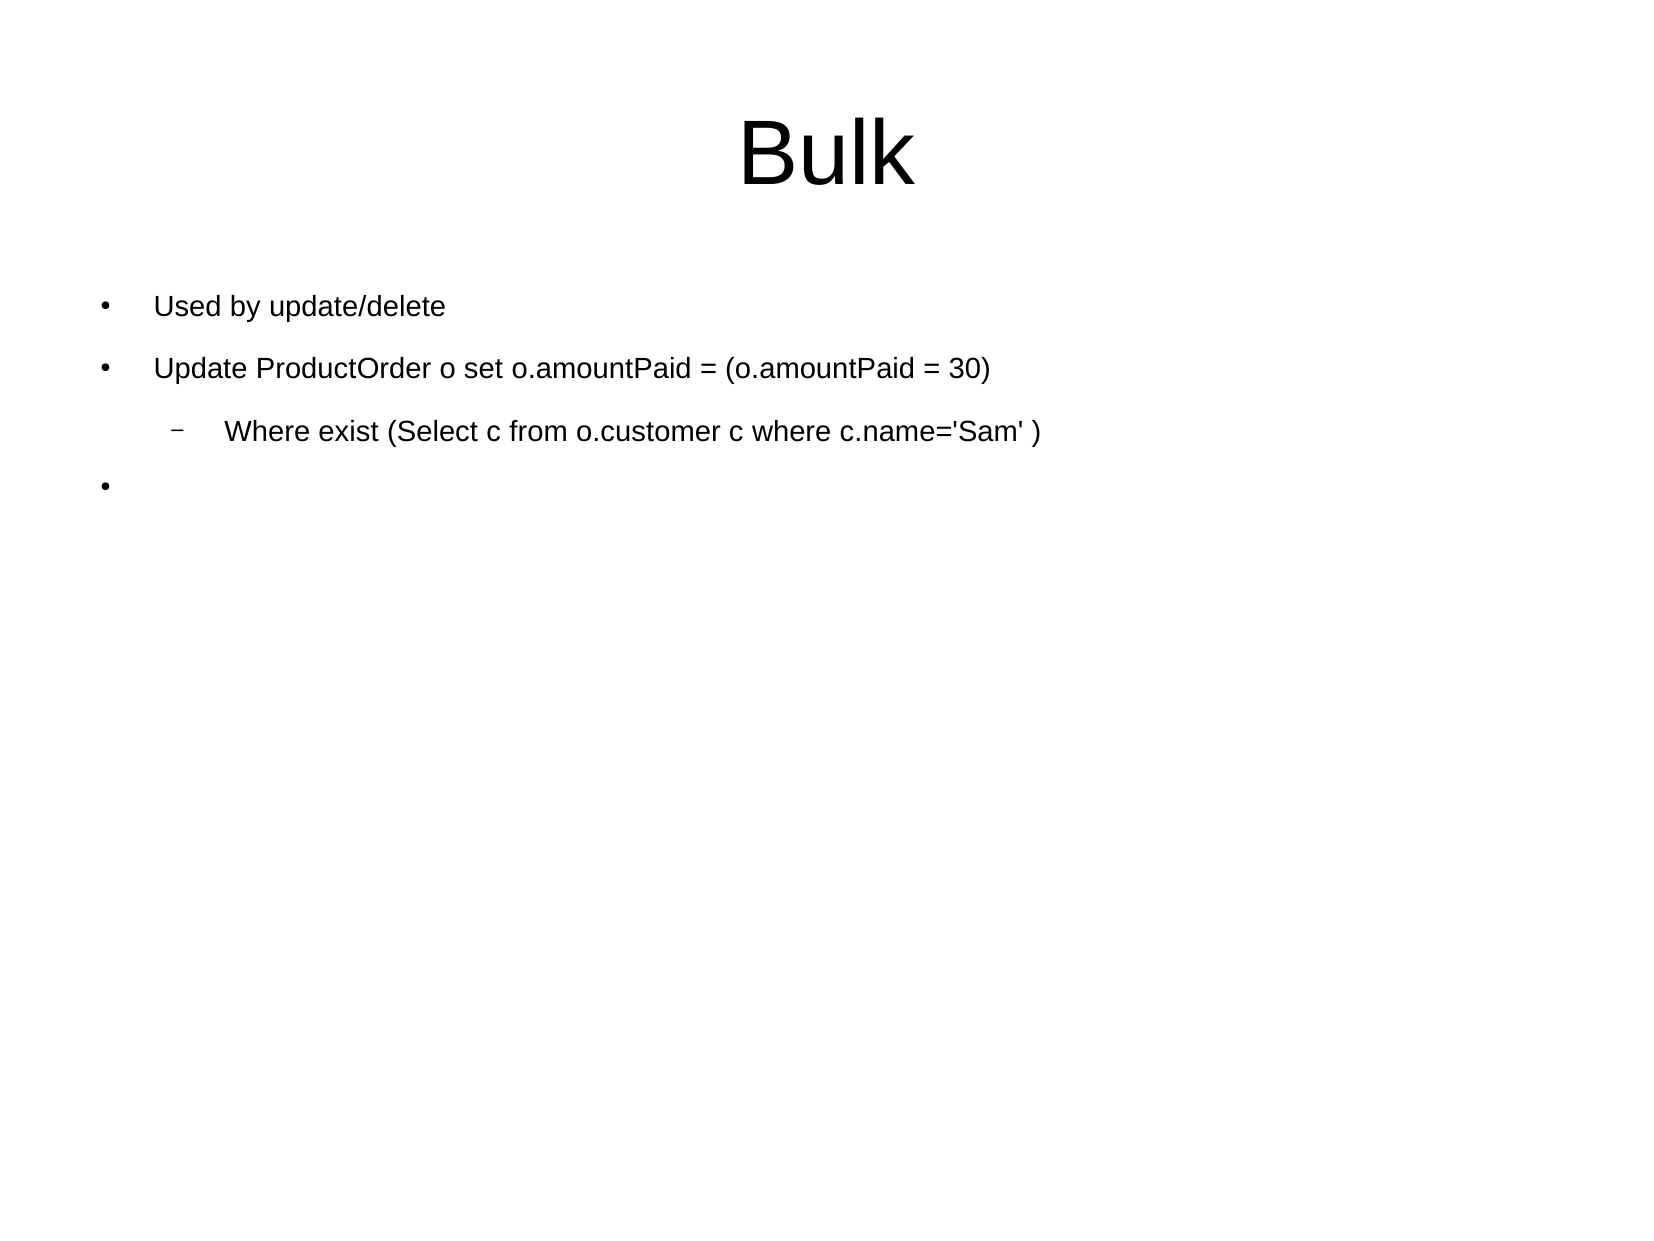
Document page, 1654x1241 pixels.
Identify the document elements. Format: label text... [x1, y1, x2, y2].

list Used by update/delete Update ProductOrder o set o.amountPaid = (o.amountPaid = 30) Where exist (Select c from o.customer c where c.name='Sam' ) [82, 290, 1538, 1010]
title Bulk [82, 49, 1571, 257]
